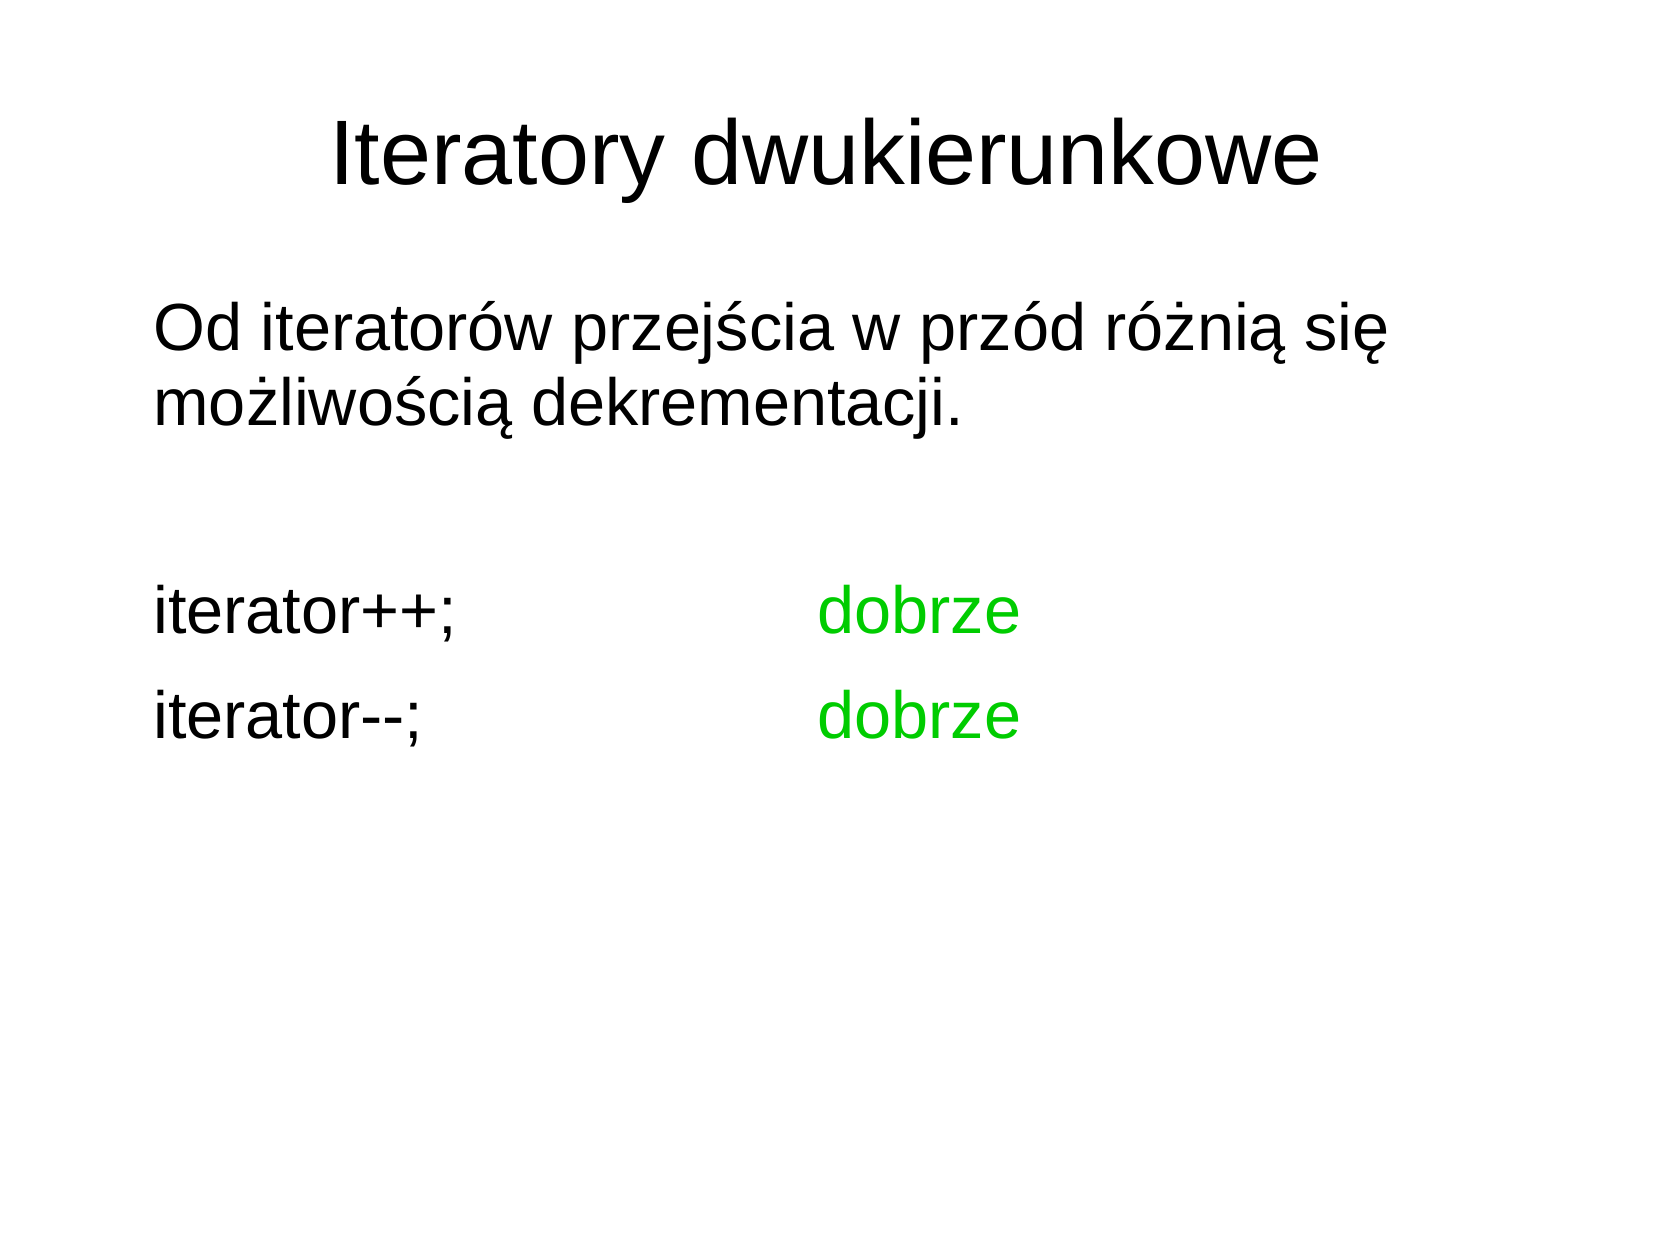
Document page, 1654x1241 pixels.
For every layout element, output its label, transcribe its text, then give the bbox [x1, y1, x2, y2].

list Od iteratorów przejścia w przód różnią się możliwością dekrementacji. iterator++; dobrze iterator--; dobrze [82, 290, 1571, 1109]
title Iteratory dwukierunkowe [82, 49, 1571, 257]
